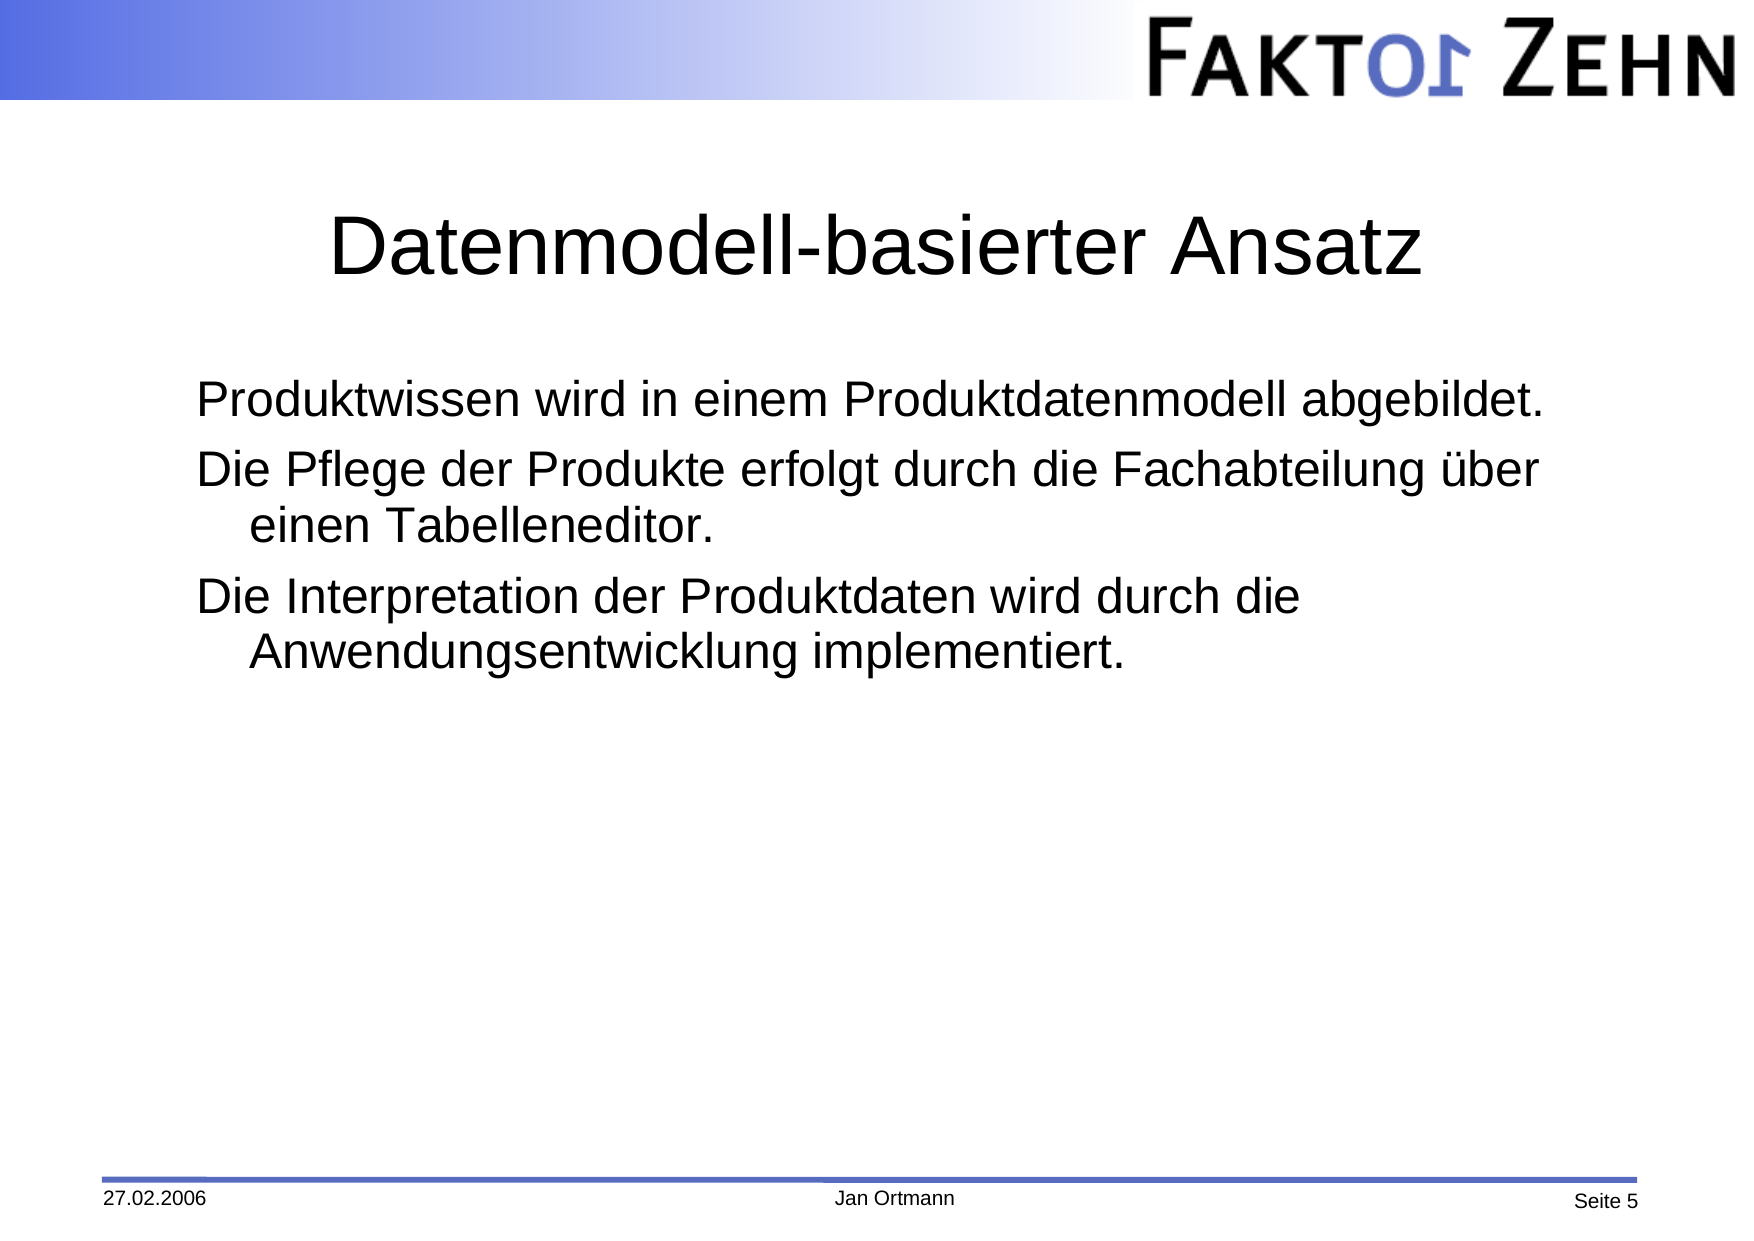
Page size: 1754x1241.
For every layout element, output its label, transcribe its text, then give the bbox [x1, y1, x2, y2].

title Datenmodell-basierter Ansatz [179, 142, 1576, 349]
list Produktwissen wird in einem Produktdatenmodell abgebildet. Die Pflege der Produkte erfolgt durch die Fachabteilung über einen Tabelleneditor. Die Interpretation der Produktdaten wird durch die Anwendungsentwicklung implementiert. [179, 371, 1576, 1078]
picture [1133, 2, 1749, 105]
